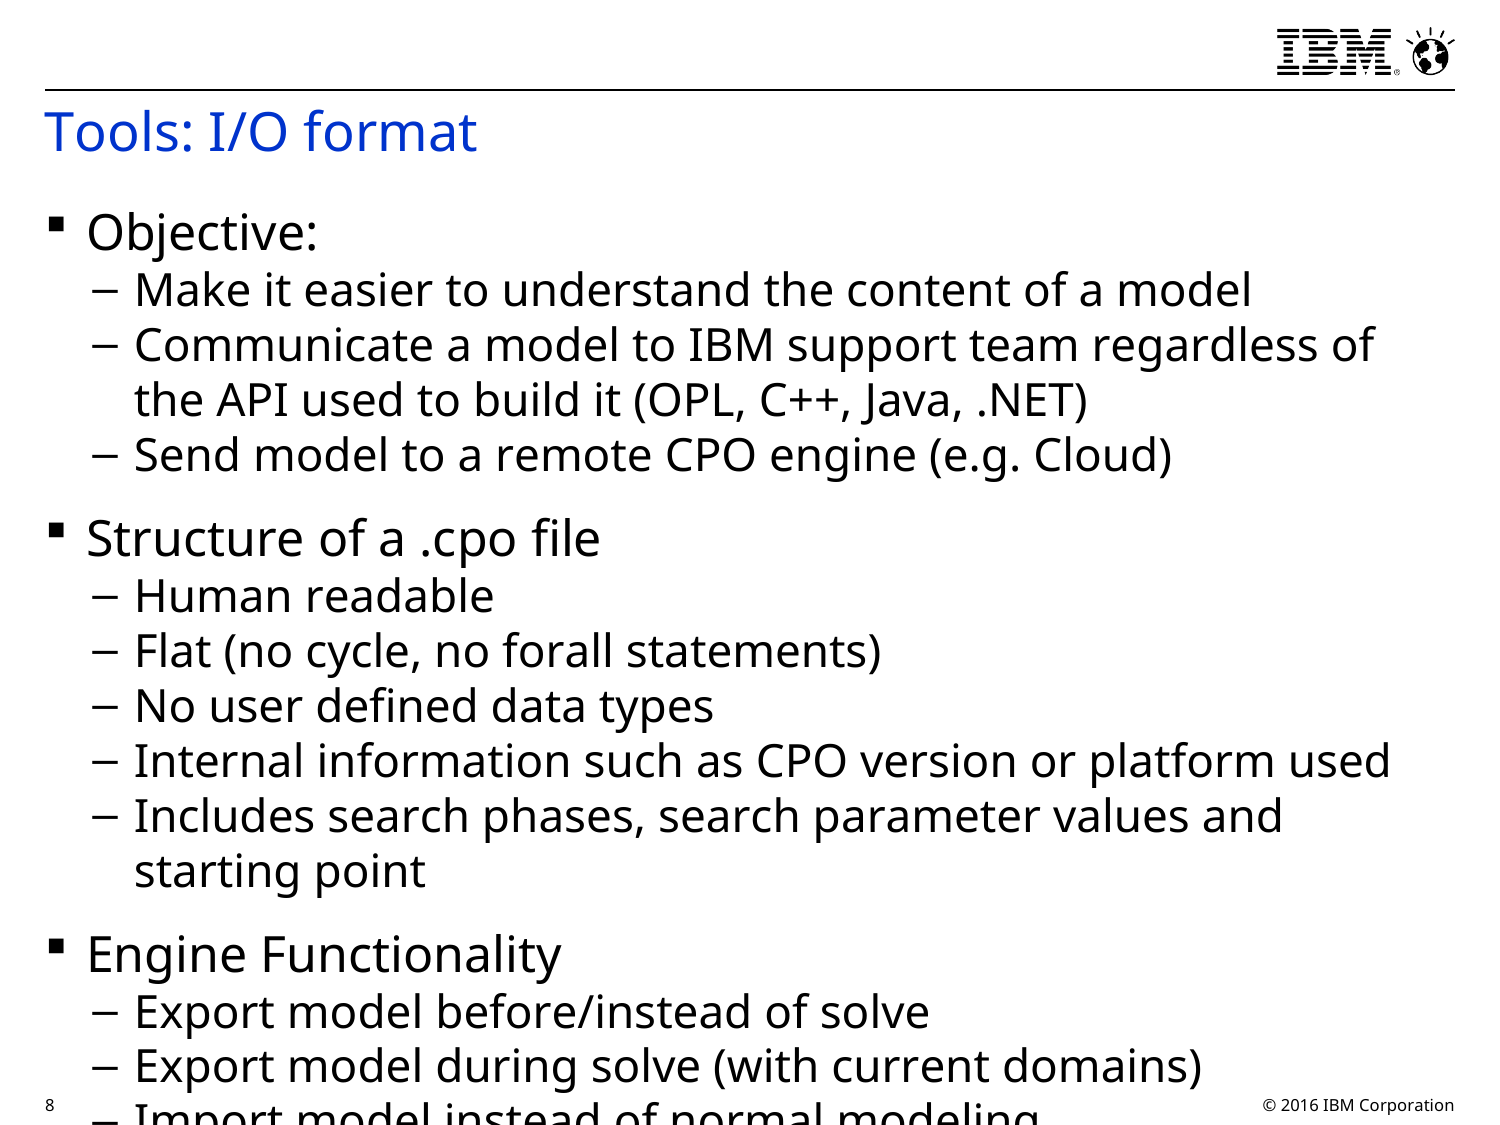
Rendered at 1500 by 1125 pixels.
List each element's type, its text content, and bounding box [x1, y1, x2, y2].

title Tools: I/O format [29, 97, 1455, 203]
picture [1260, 10, 1468, 90]
list Objective: Make it easier to understand the content of a model Communicate a model to IBM support team regardless of the API used to build it (OPL, C++, Java, .NET) Send model to a remote CPO engine (e.g. Cloud) Structure of a .cpo file Human readable Flat (no cycle, no forall statements) No user defined data types Internal information such as CPO version or platform used Includes search phases, search parameter values and starting point Engine Functionality Export model before/instead of solve Export model during solve (with current domains) Import model instead of normal modeling [30, 192, 1456, 1100]
